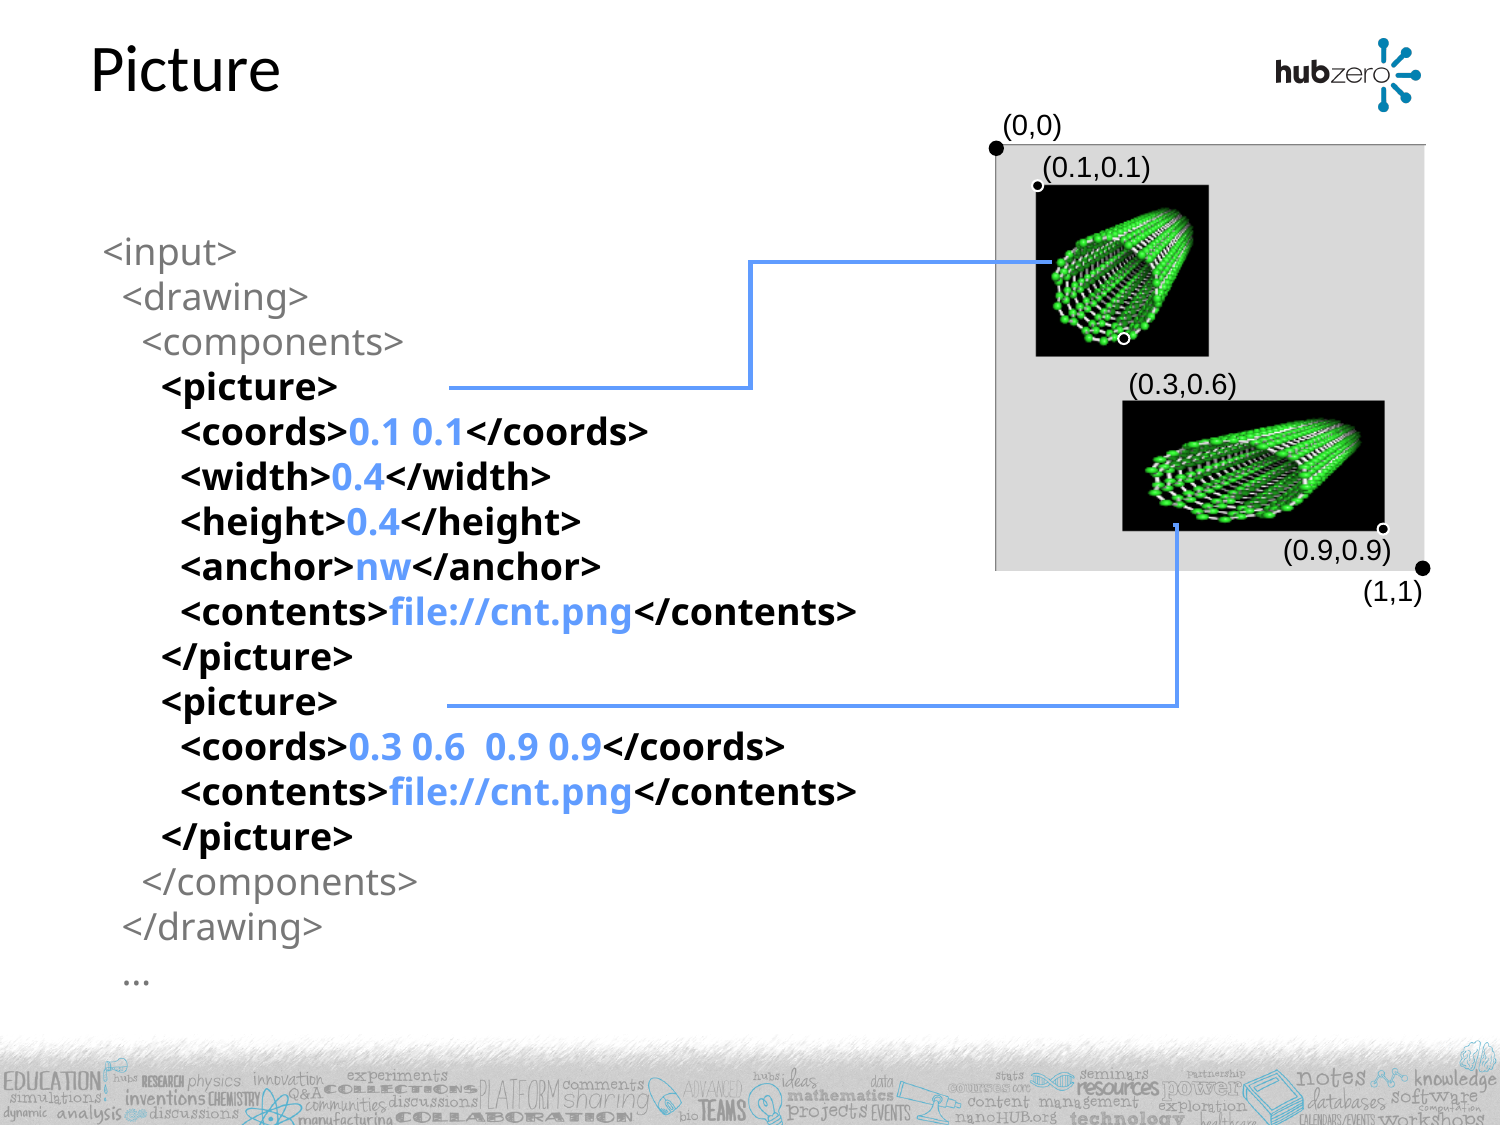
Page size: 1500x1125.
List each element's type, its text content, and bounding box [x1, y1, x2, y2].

text_box Picture [75, 12, 1249, 118]
picture [1272, 35, 1424, 115]
picture [0, 1034, 1500, 1125]
text_box (1,1) [1348, 564, 1439, 615]
text_box [1118, 333, 1130, 345]
text_box (0.3,0.6) [1113, 357, 1253, 409]
text_box (0.9,0.9) [1268, 523, 1408, 575]
picture [995, 144, 1426, 571]
text_box (0,0) [987, 98, 1078, 149]
text_box [990, 142, 1002, 154]
text_box <input> <drawing> <components> <picture> <coords>0.1 0.1</coords> <width>0.4</width> <height>0.4</height> <anchor>nw</anchor> <contents>file://cnt.png</contents> </picture> <picture> <coords>0.3 0.6 0.9 0.9</coords> <contents>file://cnt.png</contents> </picture> </components> </drawing> … [87, 220, 873, 1001]
text_box (0.1,0.1) [1027, 140, 1167, 192]
text_box [1417, 562, 1429, 574]
